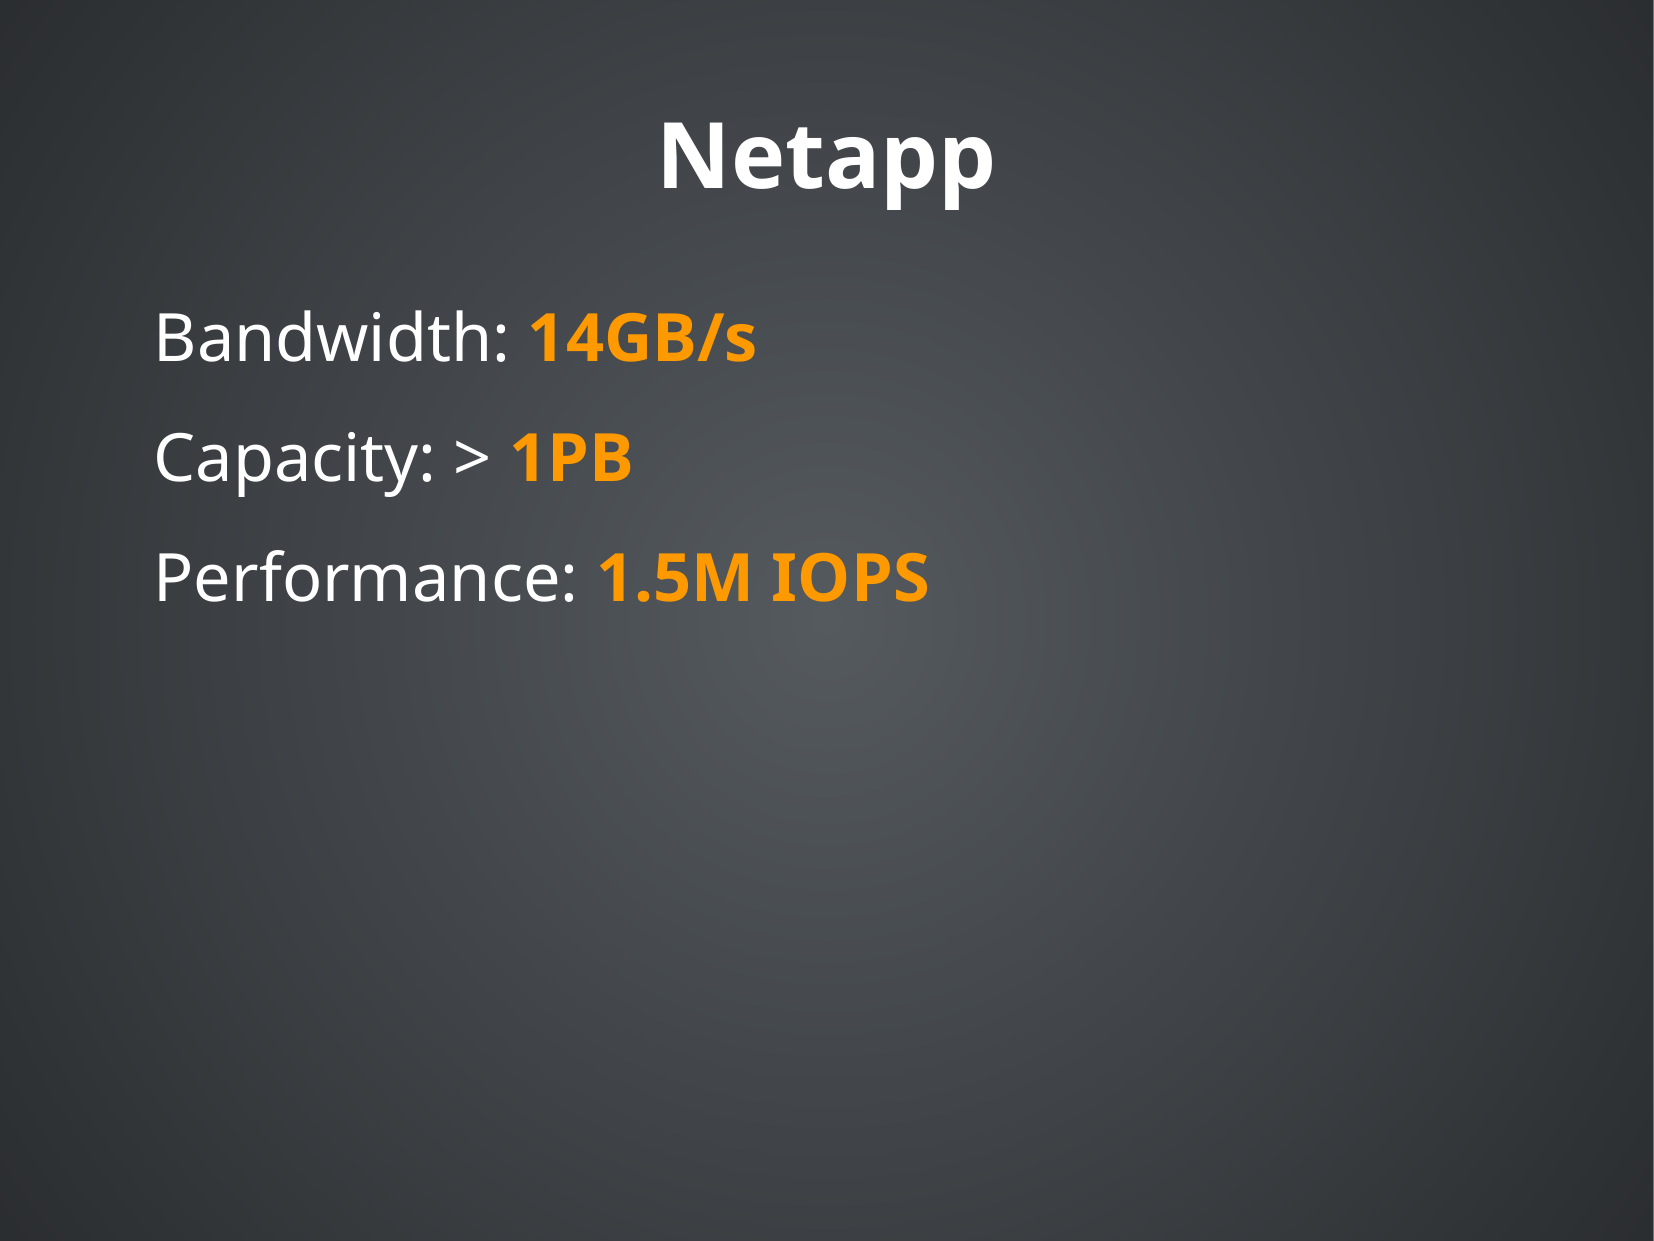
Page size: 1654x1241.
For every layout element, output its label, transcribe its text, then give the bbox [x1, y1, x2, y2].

list Bandwidth: 14GB/s Capacity: > 1PB Performance: 1.5M IOPS [82, 290, 1571, 1010]
title Netapp [82, 49, 1571, 257]
picture [0, 0, 1654, 1241]
